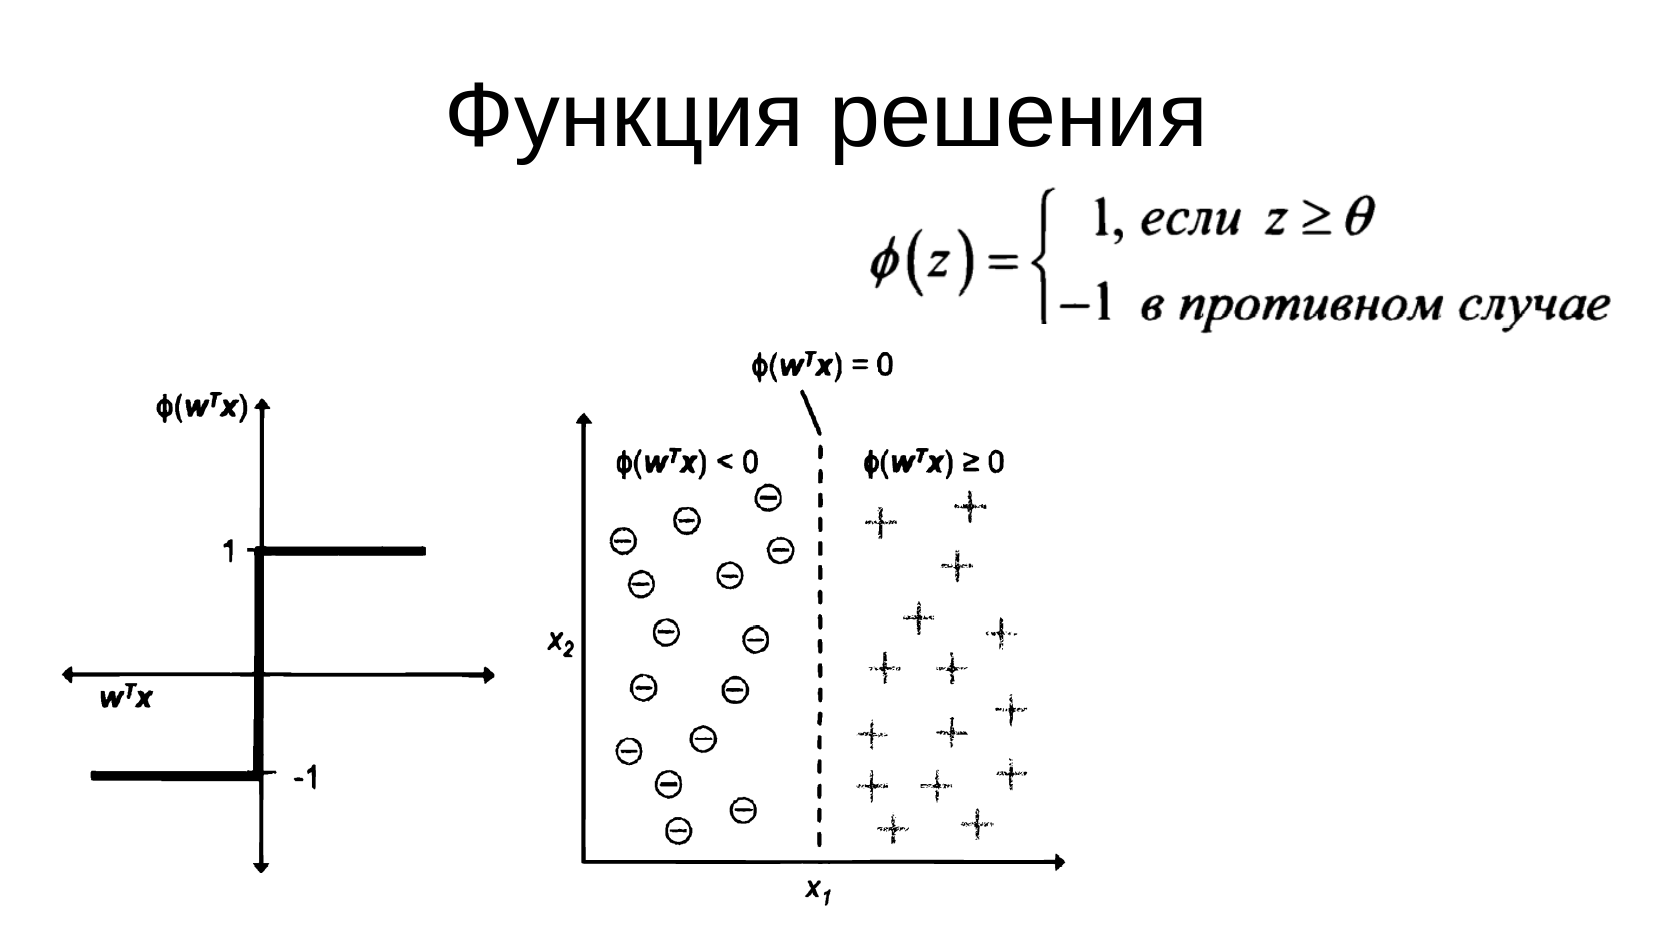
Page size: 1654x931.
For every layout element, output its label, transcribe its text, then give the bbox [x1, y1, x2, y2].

title Функция решения [82, 37, 1571, 193]
picture [29, 177, 1625, 916]
